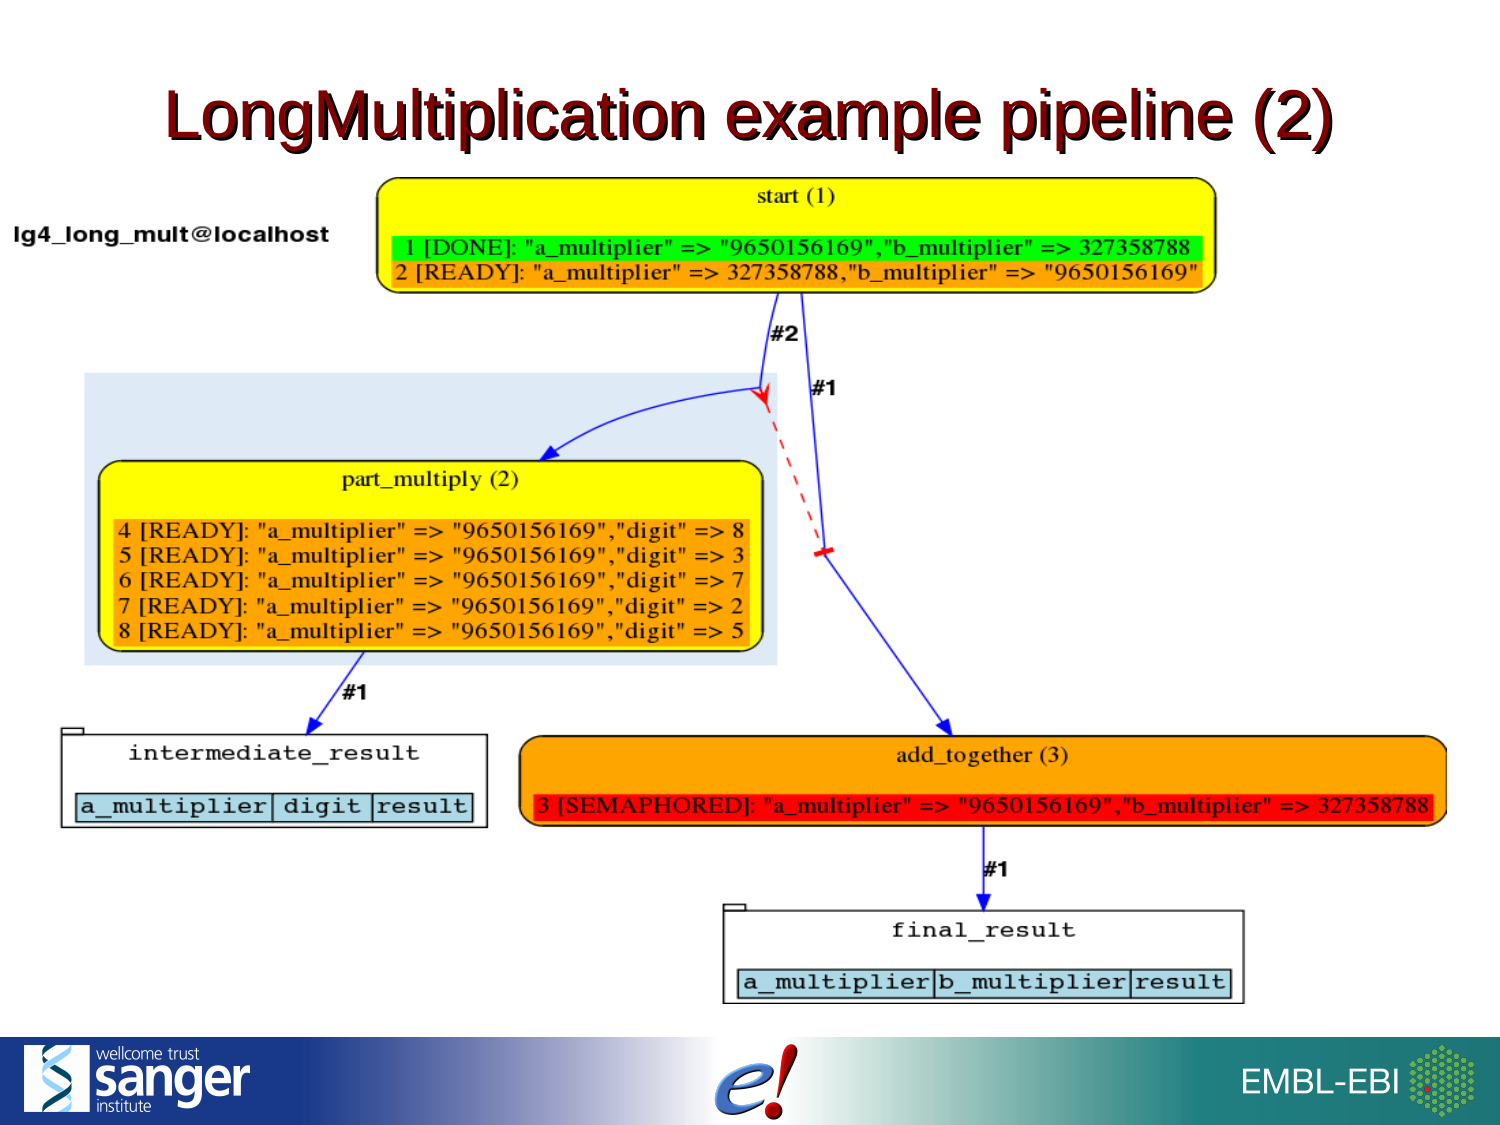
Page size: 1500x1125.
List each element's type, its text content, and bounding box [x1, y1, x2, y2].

text_box LongMultiplication example pipeline (2) [133, 75, 1366, 152]
picture [0, 177, 1447, 1004]
picture [0, 1037, 1500, 1125]
